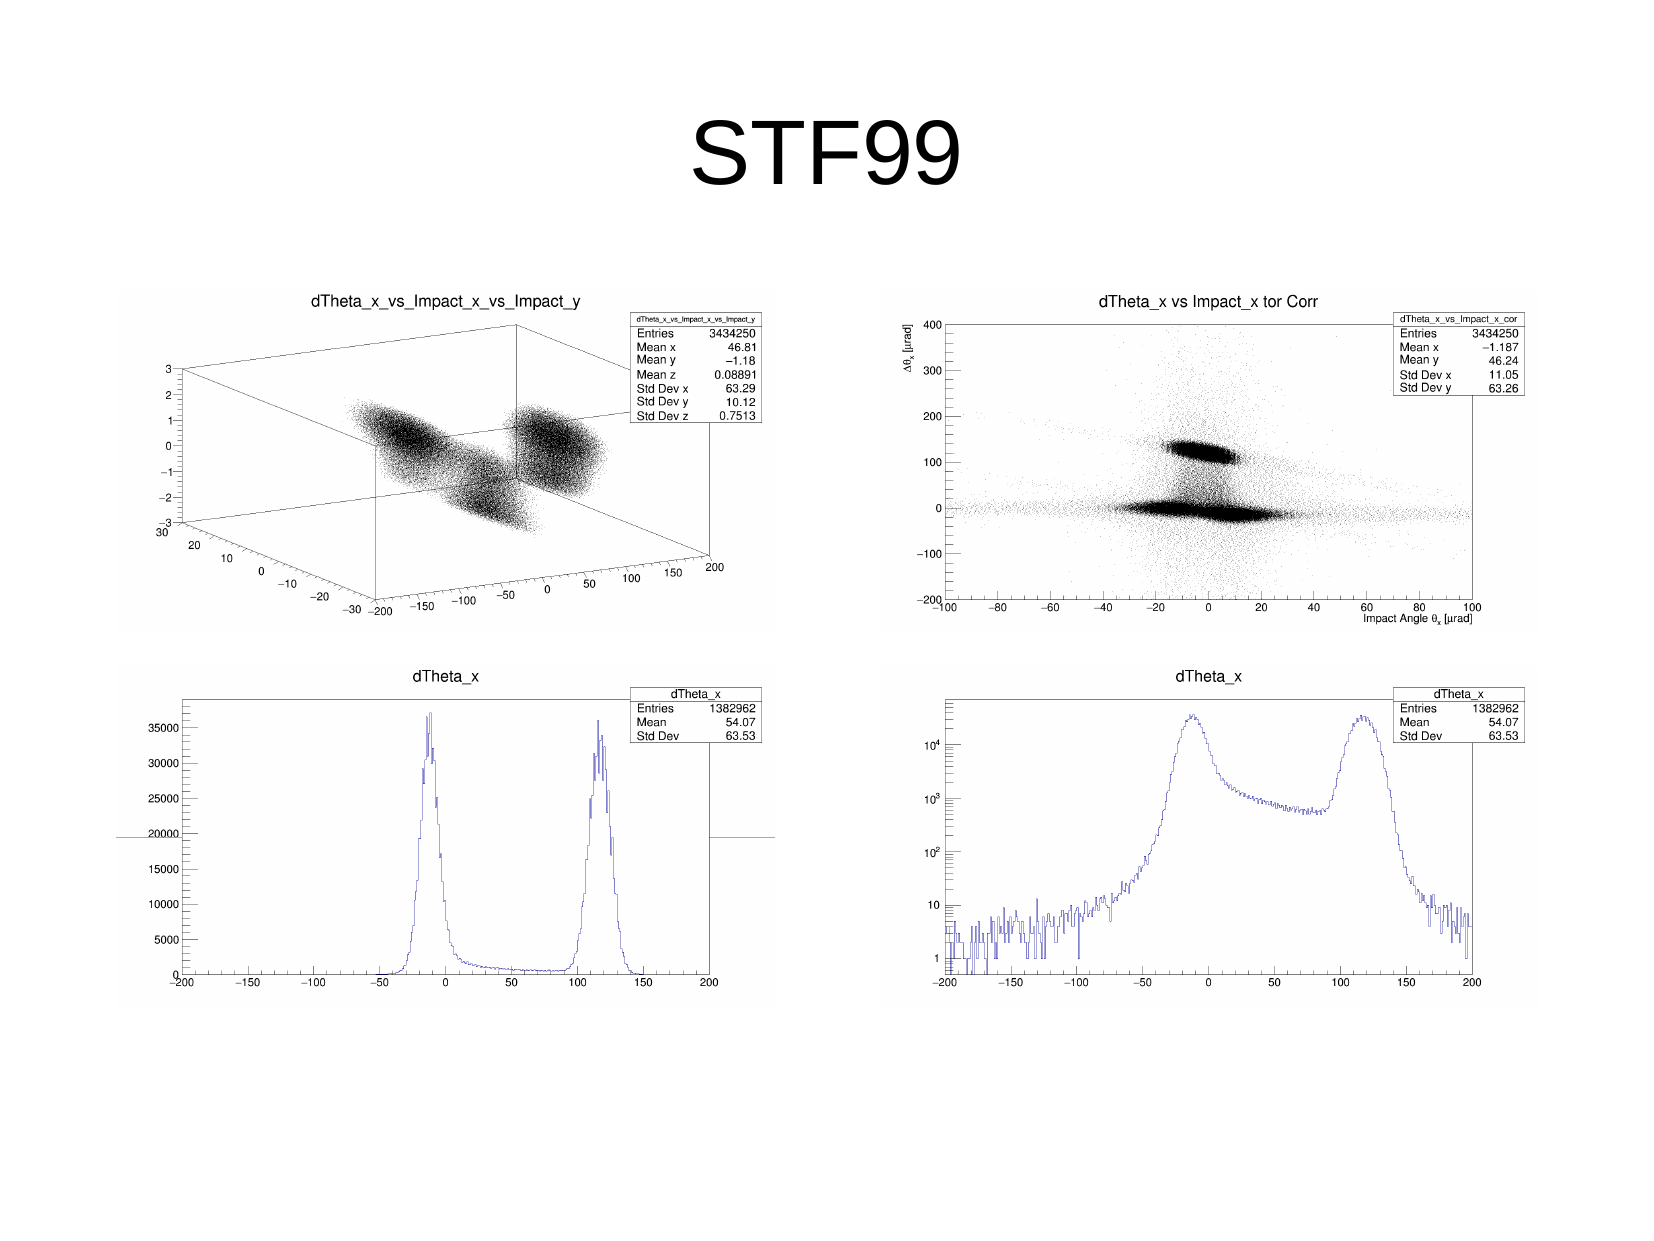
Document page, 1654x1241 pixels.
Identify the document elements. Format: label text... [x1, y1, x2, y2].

picture [879, 665, 1538, 1009]
title STF99 [82, 49, 1571, 257]
picture [879, 290, 1538, 634]
picture [116, 665, 775, 1009]
picture [116, 290, 775, 634]
